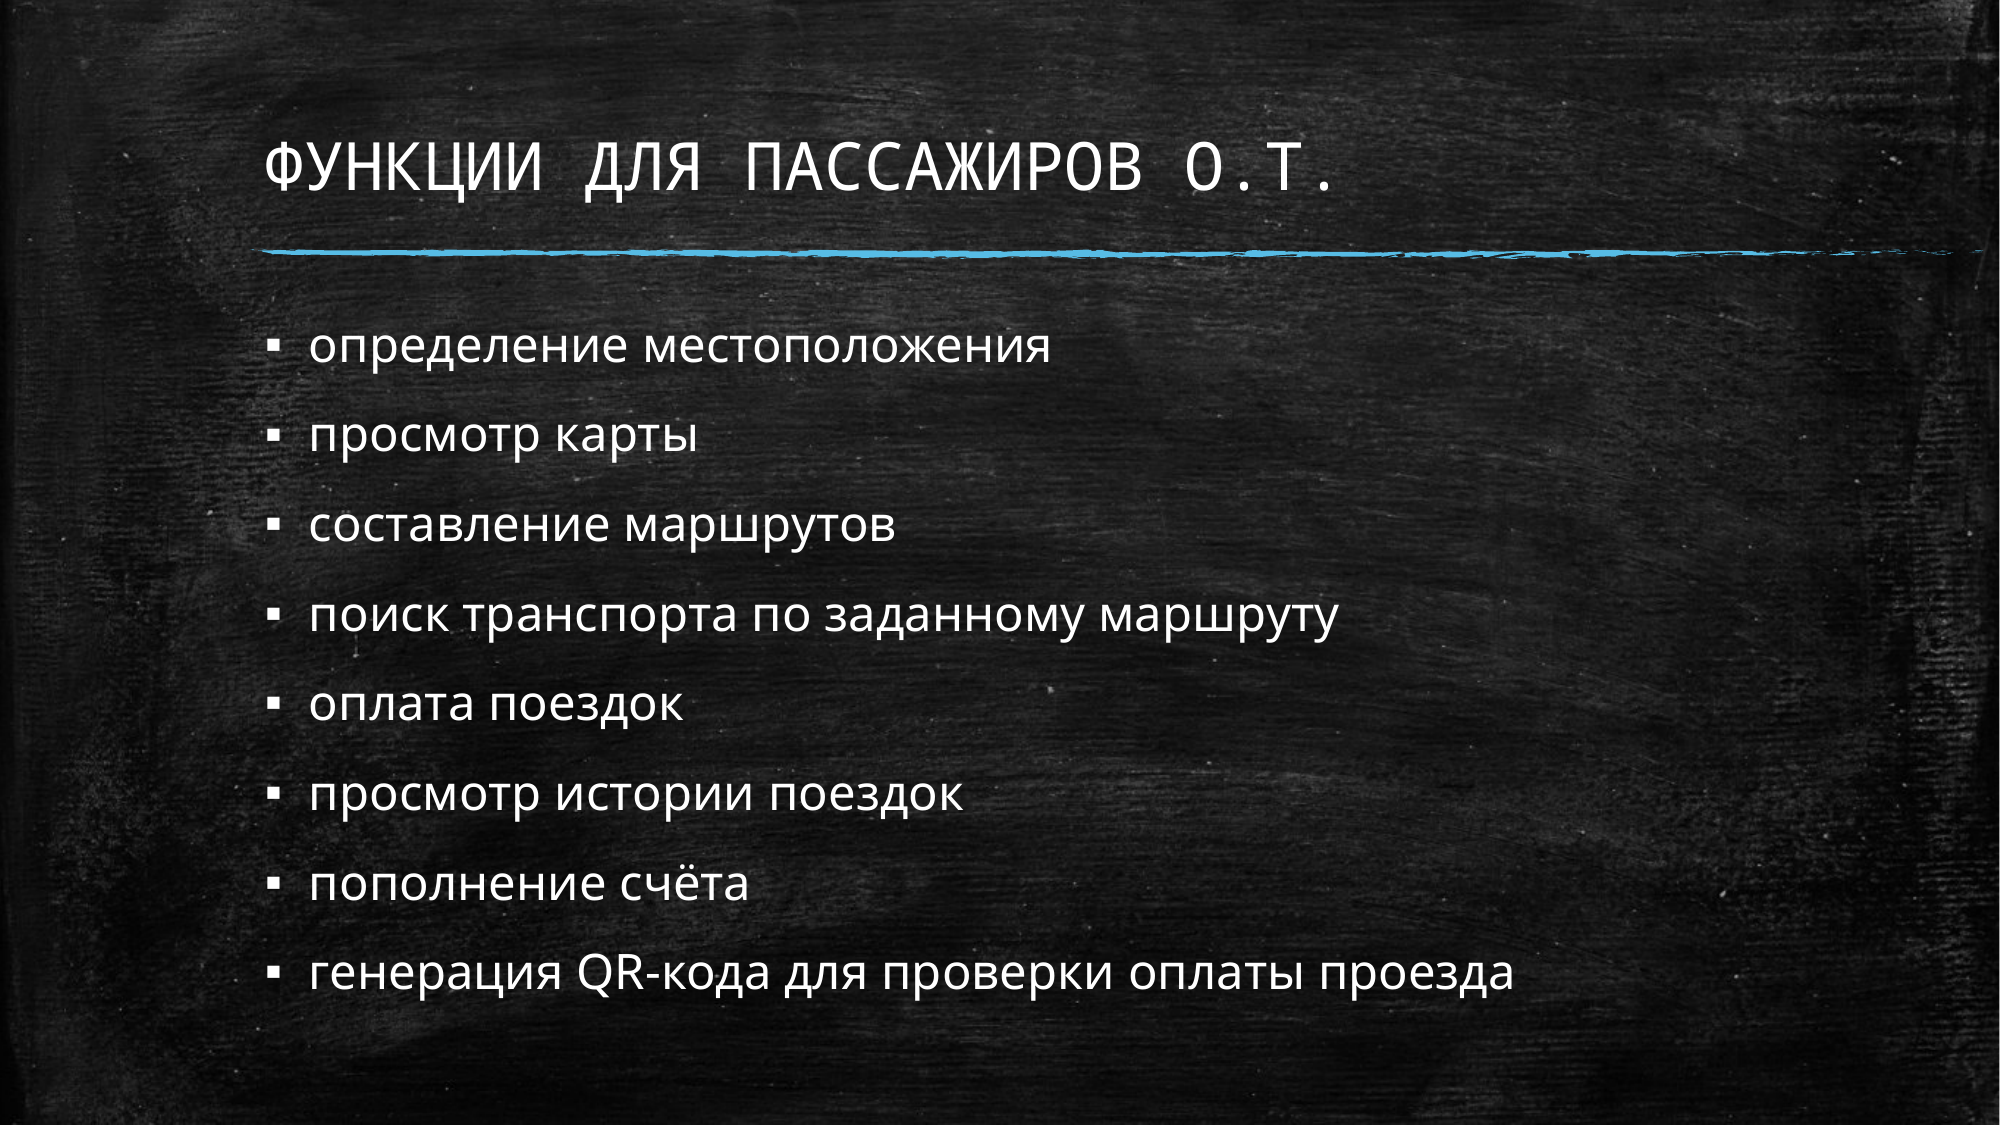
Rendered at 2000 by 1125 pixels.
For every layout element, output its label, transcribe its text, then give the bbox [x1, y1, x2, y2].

list определение местоположения просмотр карты составление маршрутов поиск транспорта по заданному маршруту оплата поездок просмотр истории поездок пополнение счёта генерация QR-кода для проверки оплаты проезда [249, 312, 1750, 1013]
title ФУНКЦИИ ДЛЯ ПАССАЖИРОВ О.Т. [249, 45, 1750, 213]
